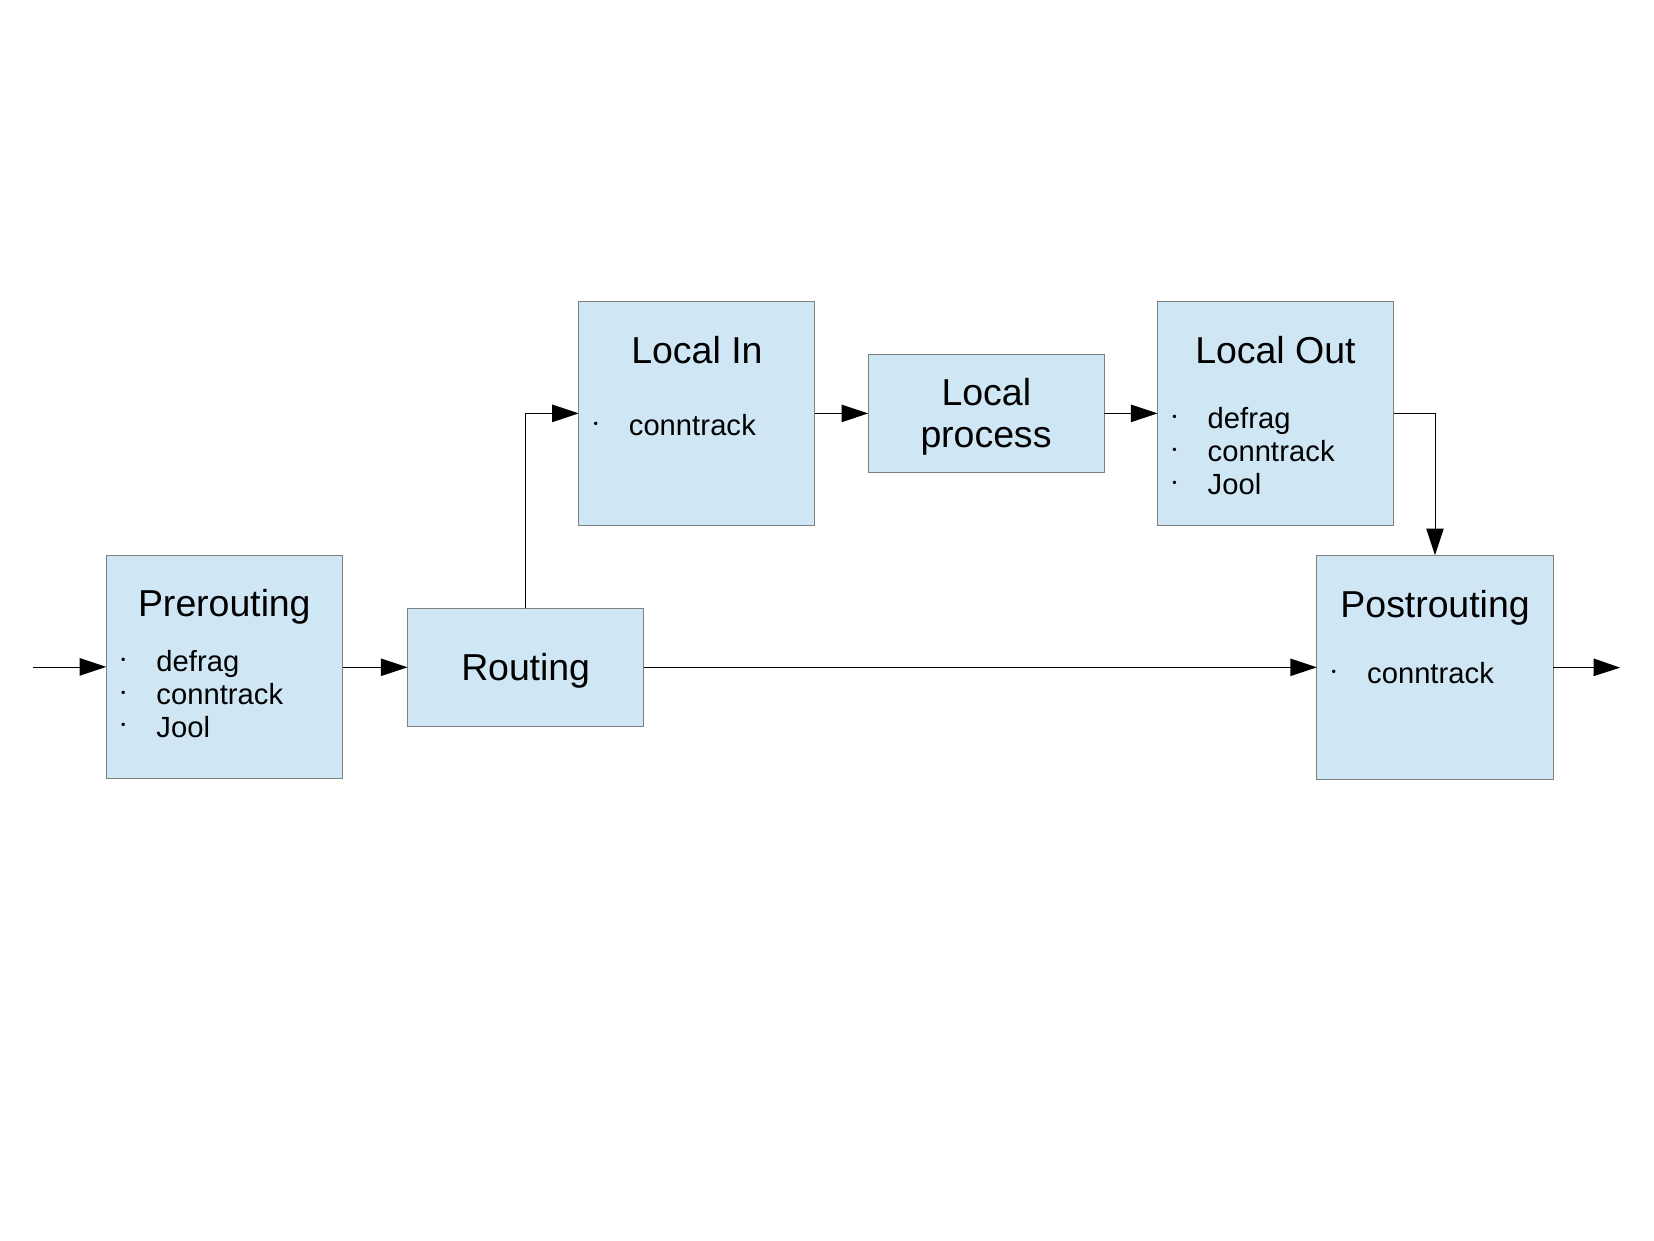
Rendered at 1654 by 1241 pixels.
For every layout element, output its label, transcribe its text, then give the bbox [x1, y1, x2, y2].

text_box Local process [868, 354, 1105, 473]
text_box conntrack [578, 401, 815, 450]
text_box Local In [578, 301, 815, 401]
text_box conntrack [1316, 649, 1554, 698]
text_box Local Out [1157, 508, 1394, 526]
text_box Local Out [1157, 301, 1394, 394]
text_box Routing [407, 608, 644, 727]
text_box Postrouting [1316, 698, 1554, 780]
text_box Prerouting [106, 555, 343, 637]
text_box defrag conntrack Jool [1157, 394, 1394, 508]
text_box defrag conntrack Jool [106, 637, 343, 751]
text_box Prerouting [106, 751, 343, 779]
text_box Postrouting [1316, 555, 1554, 649]
text_box Local In [578, 450, 815, 526]
